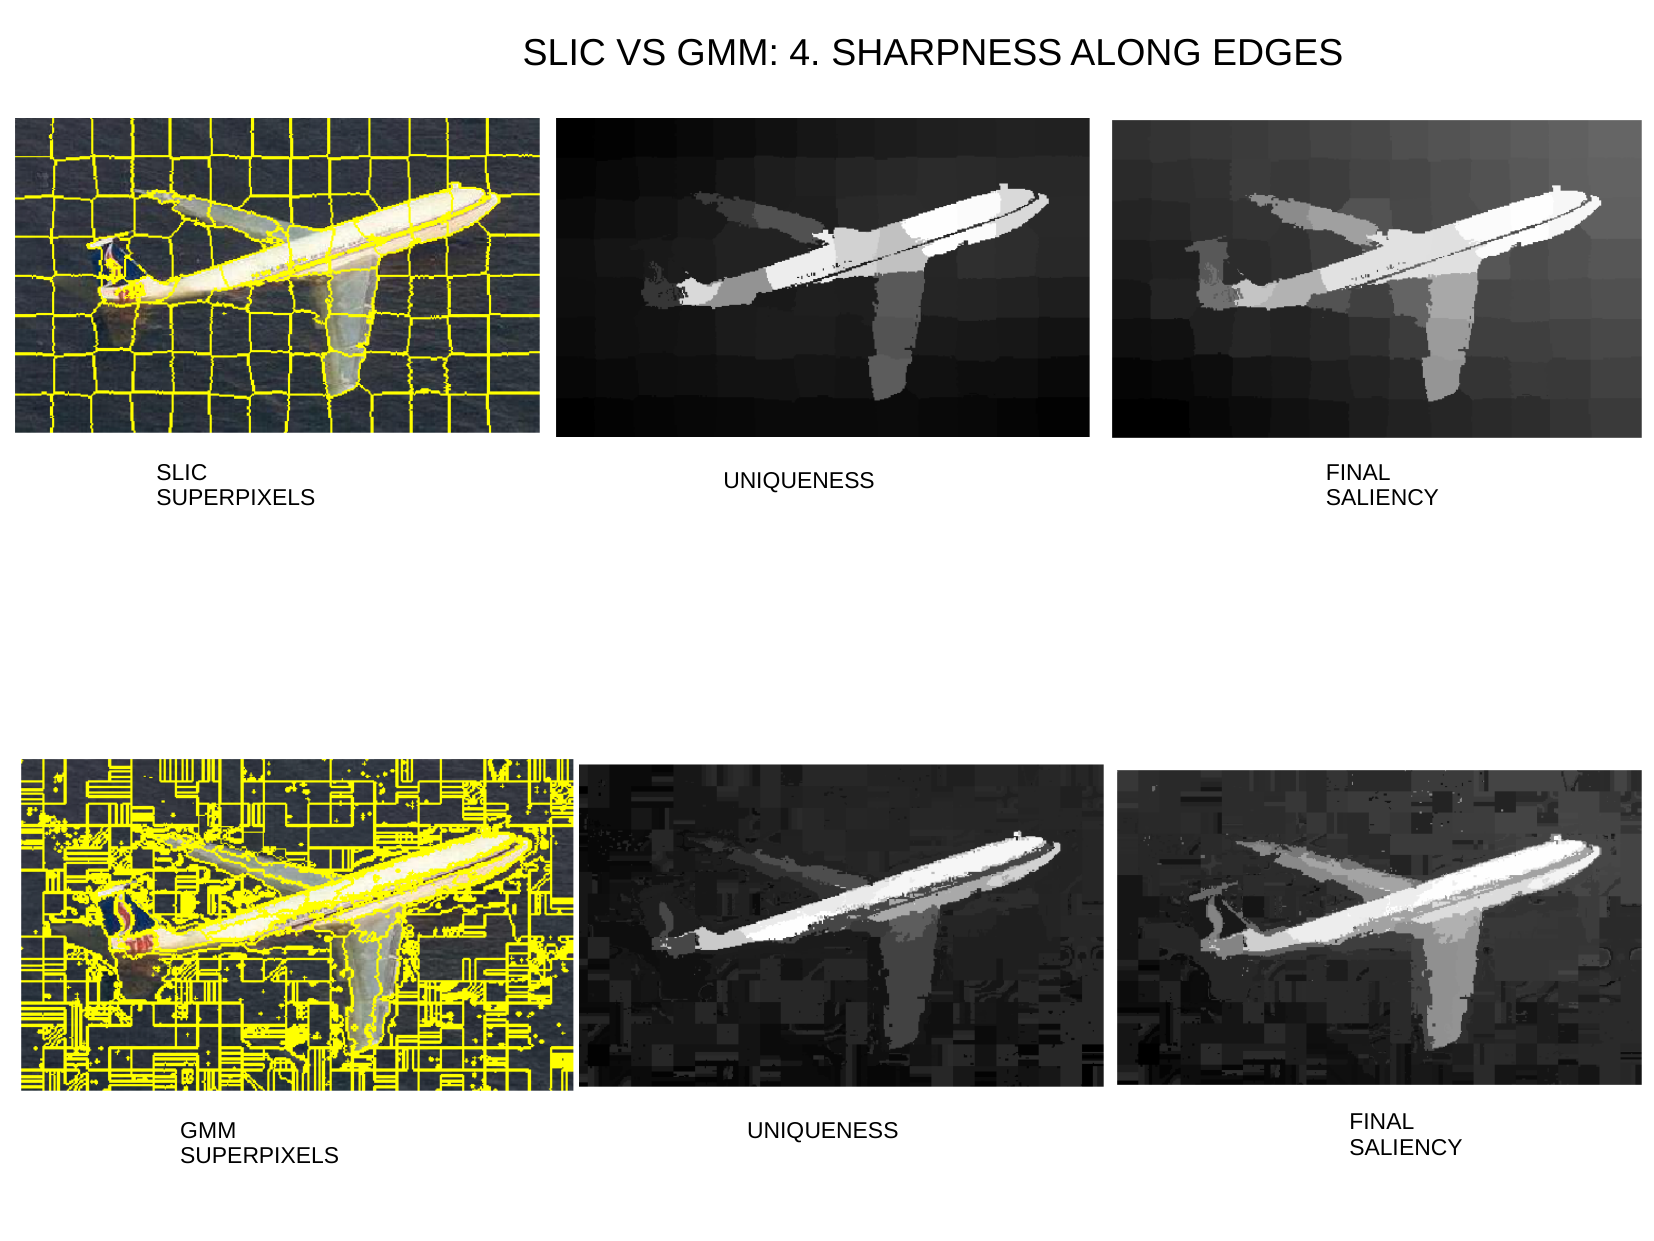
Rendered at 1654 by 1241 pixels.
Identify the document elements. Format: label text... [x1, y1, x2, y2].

text_box SLIC VS GMM: 4. SHARPNESS ALONG EDGES [507, 23, 1477, 83]
picture [19, 758, 1107, 1093]
text_box FINAL SALIENCY [1311, 451, 1477, 532]
text_box GMM SUPERPIXELS [165, 1110, 355, 1202]
text_box UNIQUENESS [708, 460, 898, 508]
picture [555, 118, 1094, 438]
text_box UNIQUENESS [732, 1110, 922, 1158]
picture [1110, 118, 1645, 440]
picture [1114, 767, 1646, 1087]
text_box FINAL SALIENCY [1334, 1101, 1501, 1182]
text_box SLIC SUPERPIXELS [141, 451, 331, 544]
picture [14, 118, 544, 437]
